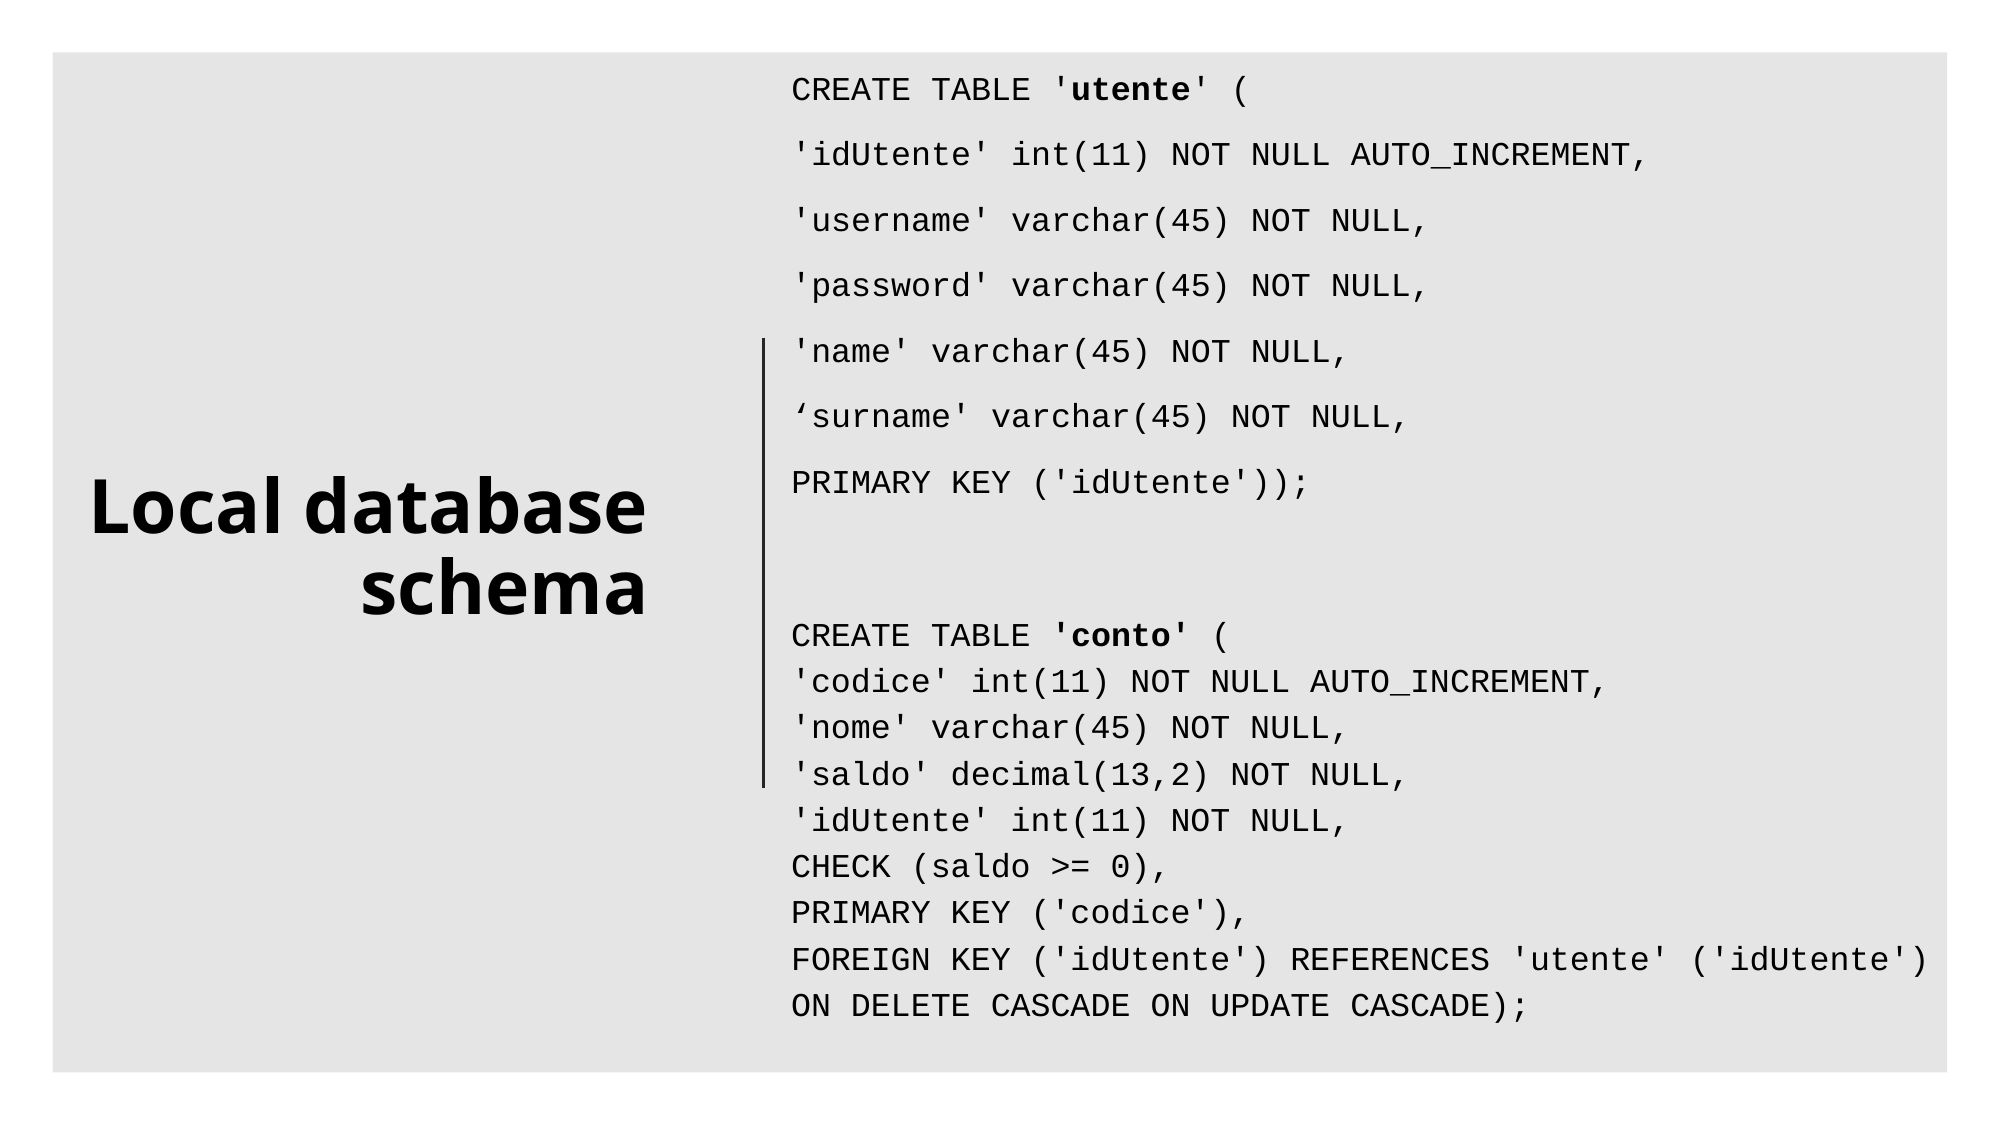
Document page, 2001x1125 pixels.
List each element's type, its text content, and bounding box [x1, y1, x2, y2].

title Local database schema [52, 160, 664, 939]
list CREATE TABLE 'utente' ( 'idUtente' int(11) NOT NULL AUTO_INCREMENT, 'username' varchar(45) NOT NULL, 'password' varchar(45) NOT NULL, 'name' varchar(45) NOT NULL, ‘surname' varchar(45) NOT NULL, PRIMARY KEY ('idUtente')); [776, 129, 1802, 508]
text_box CREATE TABLE 'conto' ( 'codice' int(11) NOT NULL AUTO_INCREMENT, 'nome' varchar(45) NOT NULL, 'saldo' decimal(13,2) NOT NULL, 'idUtente' int(11) NOT NULL, CHECK (saldo >= 0), PRIMARY KEY ('codice'), FOREIGN KEY ('idUtente') REFERENCES 'utente' ('idUtente') ON DELETE CASCADE ON UPDATE CASCADE); [776, 610, 1960, 989]
text_box [52, 52, 1948, 1073]
